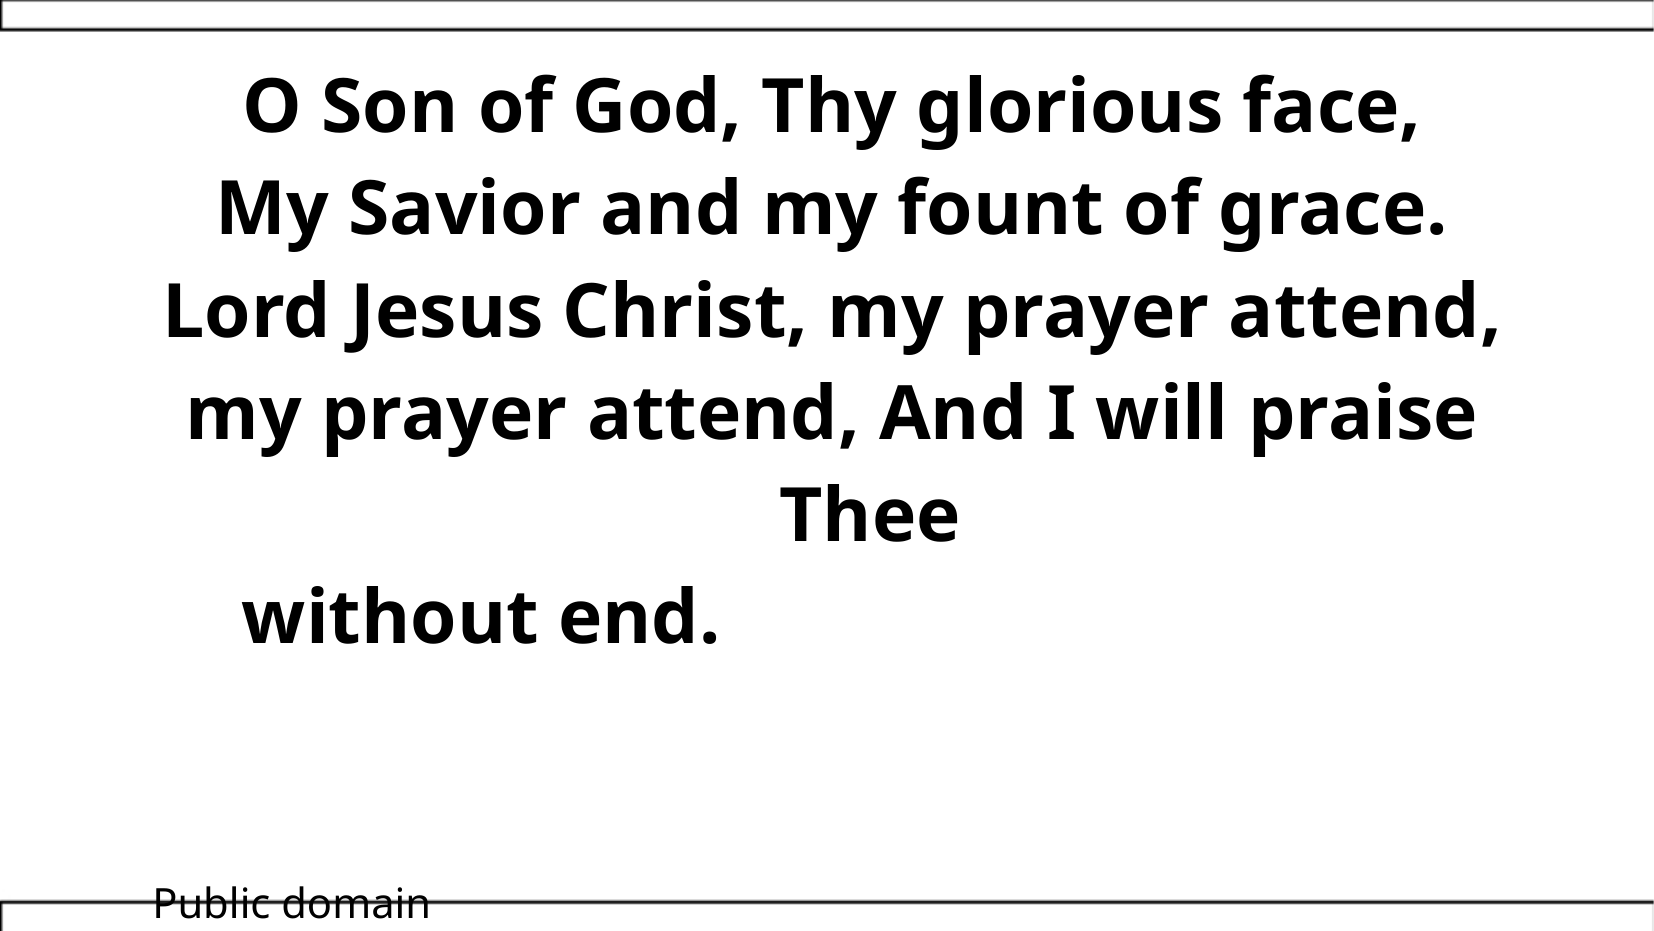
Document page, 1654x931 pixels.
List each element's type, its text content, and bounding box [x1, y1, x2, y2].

text_box O Son of God, Thy glorious face, My Savior and my fount of grace. Lord Jesus Christ, my prayer attend, my prayer attend, And I will praise Thee without end. Public domain [75, 45, 1591, 870]
picture [0, 0, 1654, 931]
